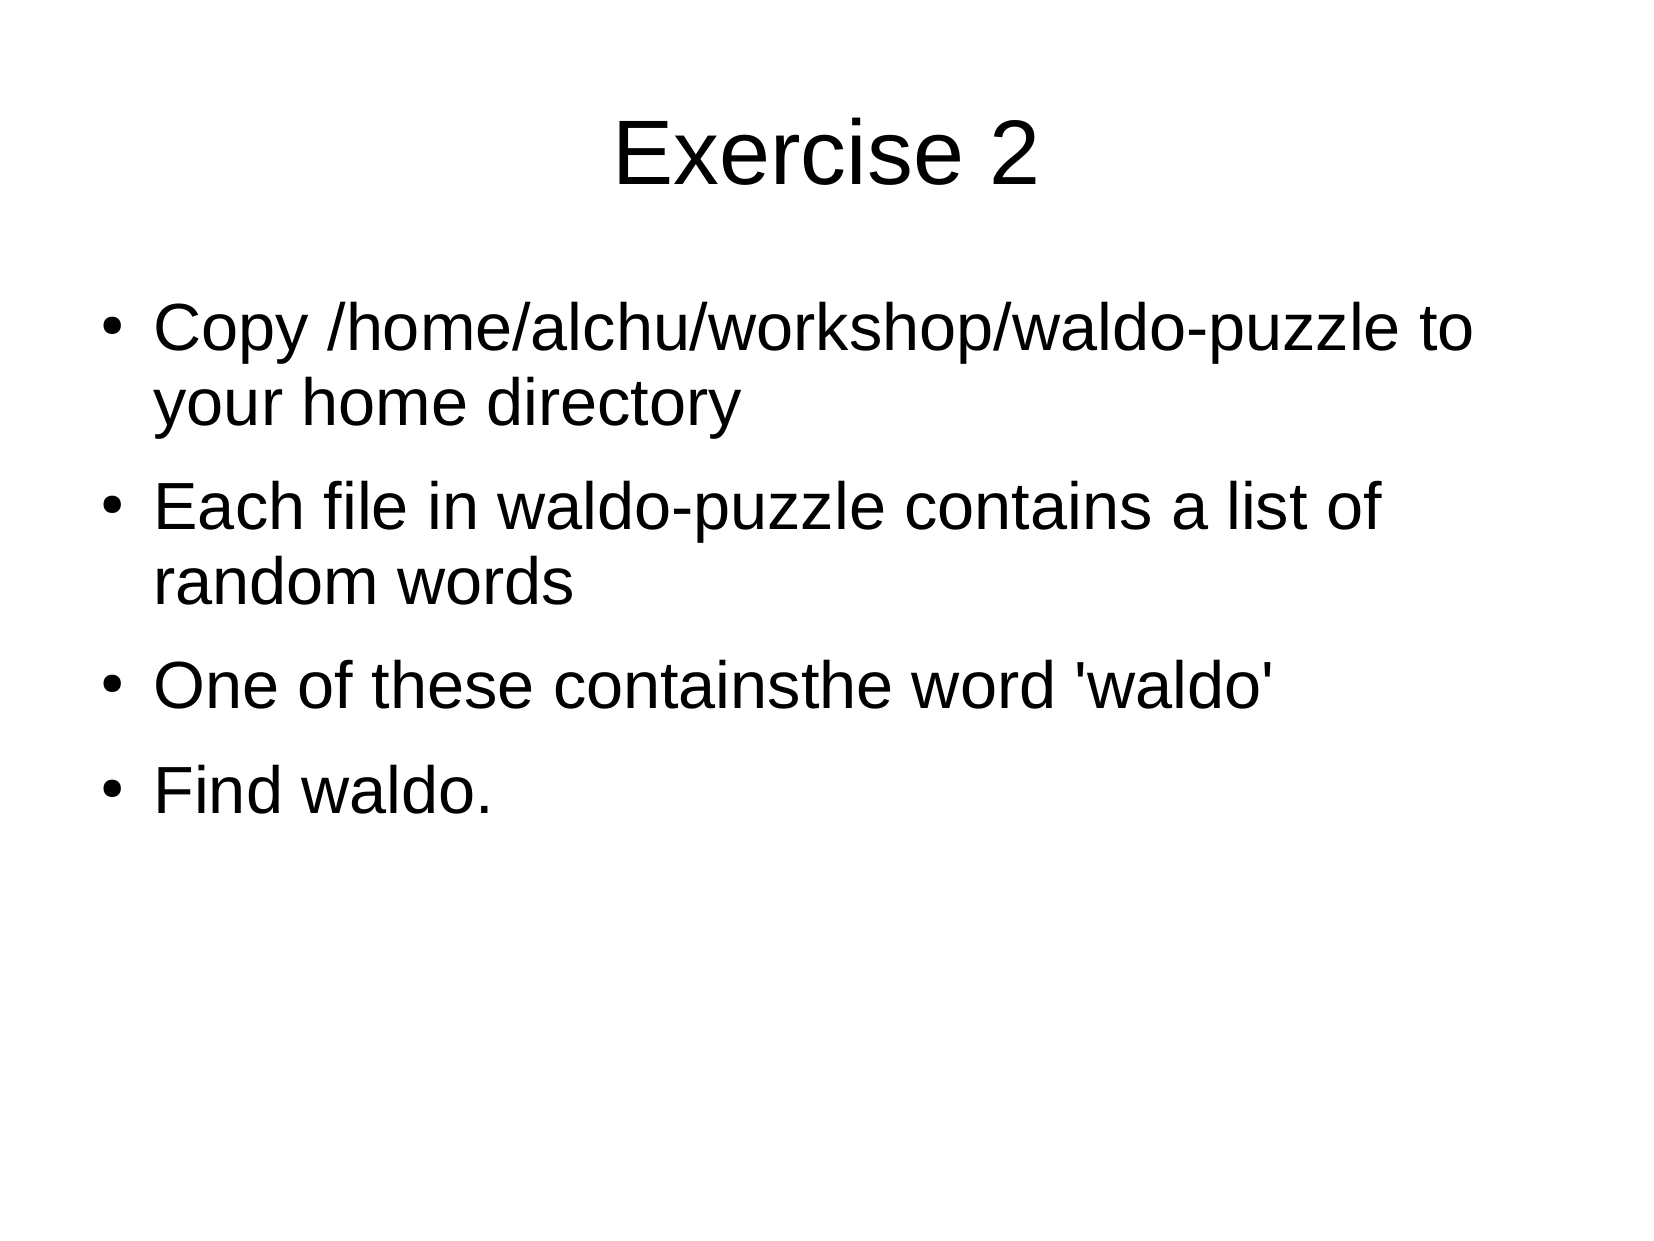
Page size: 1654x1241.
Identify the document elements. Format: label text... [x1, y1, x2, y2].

title Exercise 2 [82, 49, 1571, 257]
list Copy /home/alchu/workshop/waldo-puzzle to your home directory Each file in waldo-puzzle contains a list of random words One of these containsthe word 'waldo' Find waldo. [82, 290, 1571, 1010]
